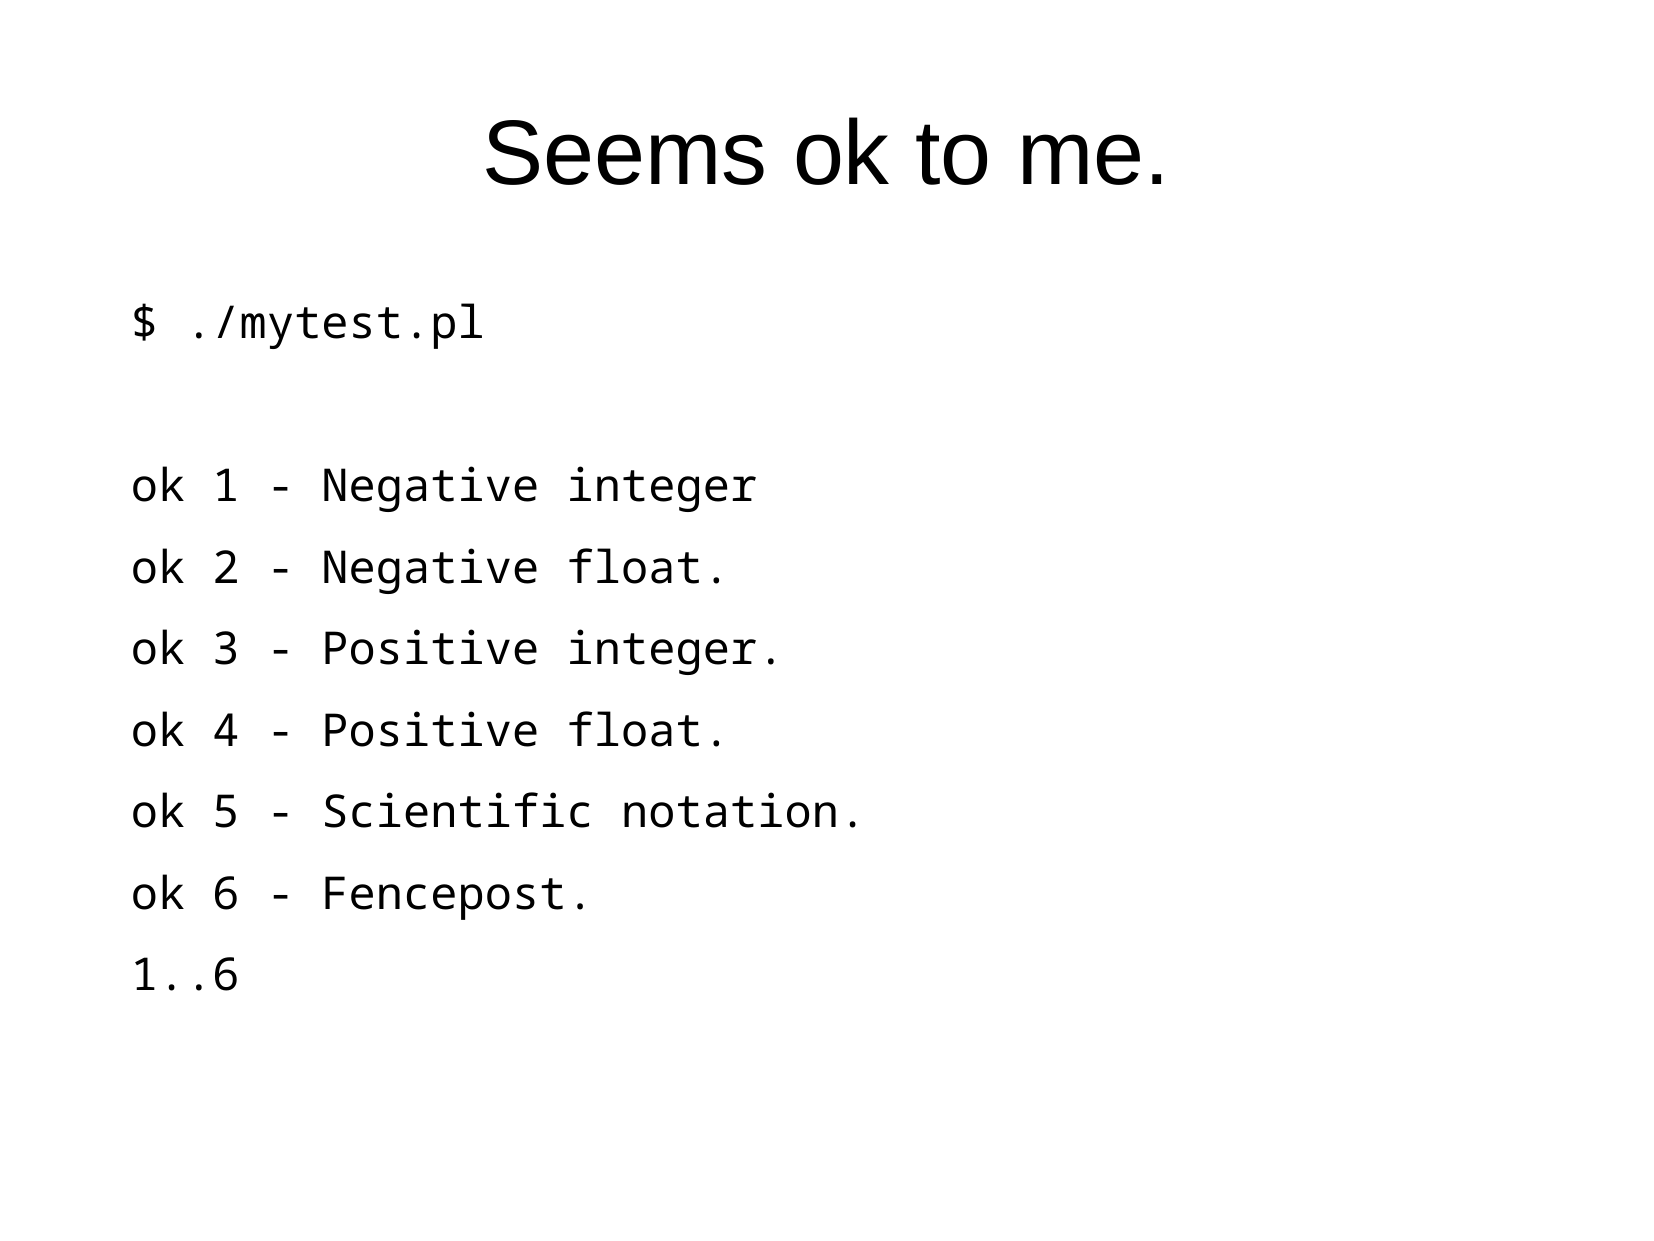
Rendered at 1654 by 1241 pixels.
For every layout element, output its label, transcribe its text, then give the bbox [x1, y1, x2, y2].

list $ ./mytest.pl ok 1 - Negative integer ok 2 - Negative float. ok 3 - Positive integer. ok 4 - Positive float. ok 5 - Scientific notation. ok 6 - Fencepost. 1..6 [82, 290, 1571, 1010]
title Seems ok to me. [82, 49, 1571, 257]
